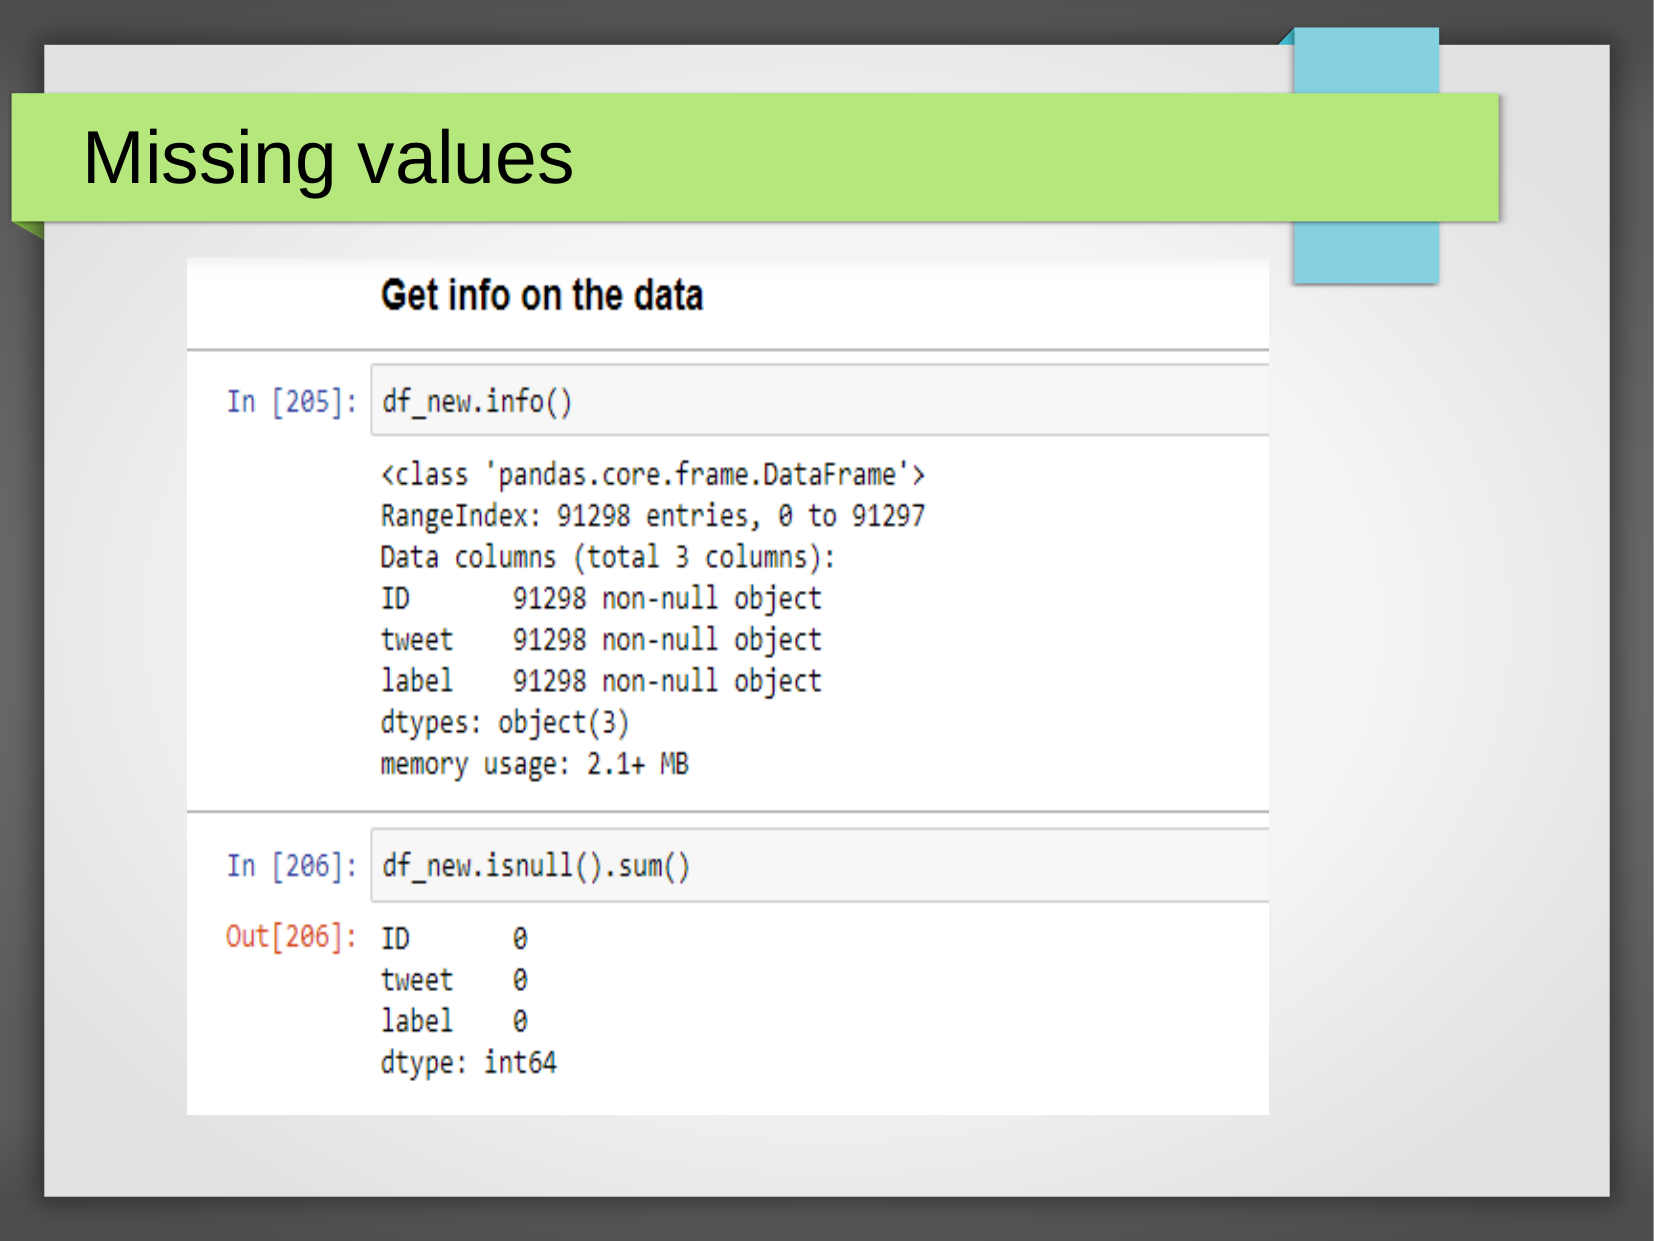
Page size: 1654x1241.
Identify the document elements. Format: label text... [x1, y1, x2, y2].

title Missing values [82, 94, 1264, 213]
picture [187, 257, 1269, 1115]
